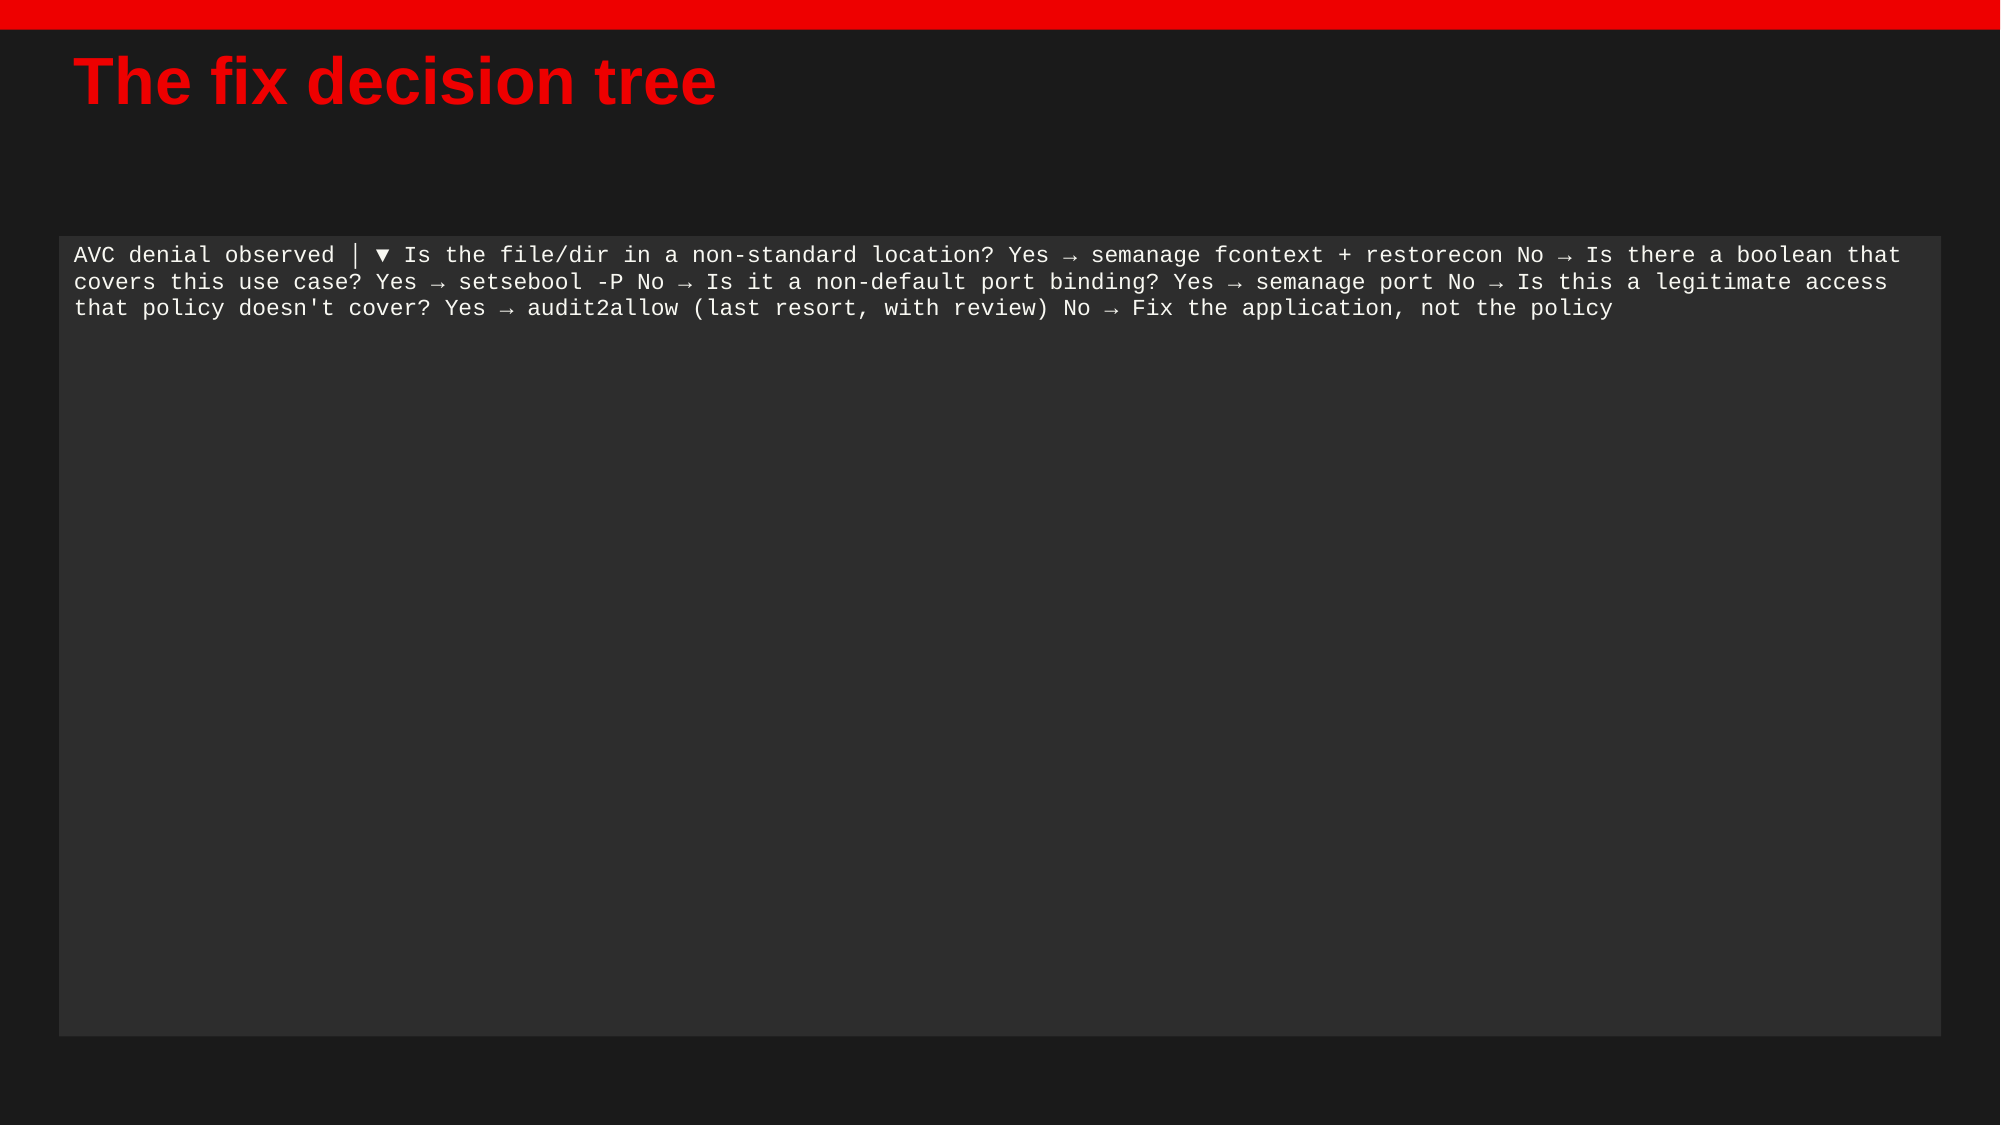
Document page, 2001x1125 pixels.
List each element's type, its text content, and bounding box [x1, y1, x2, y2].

text_box AVC denial observed │ ▼ Is the file/dir in a non-standard location? Yes → semanage fcontext + restorecon No → Is there a boolean that covers this use case? Yes → setsebool -P No → Is it a non-default port binding? Yes → semanage port No → Is this a legitimate access that policy doesn't cover? Yes → audit2allow (last resort, with review) No → Fix the application, not the policy [59, 236, 1942, 1037]
text_box [0, 0, 2001, 30]
text_box The fix decision tree [59, 36, 1942, 208]
